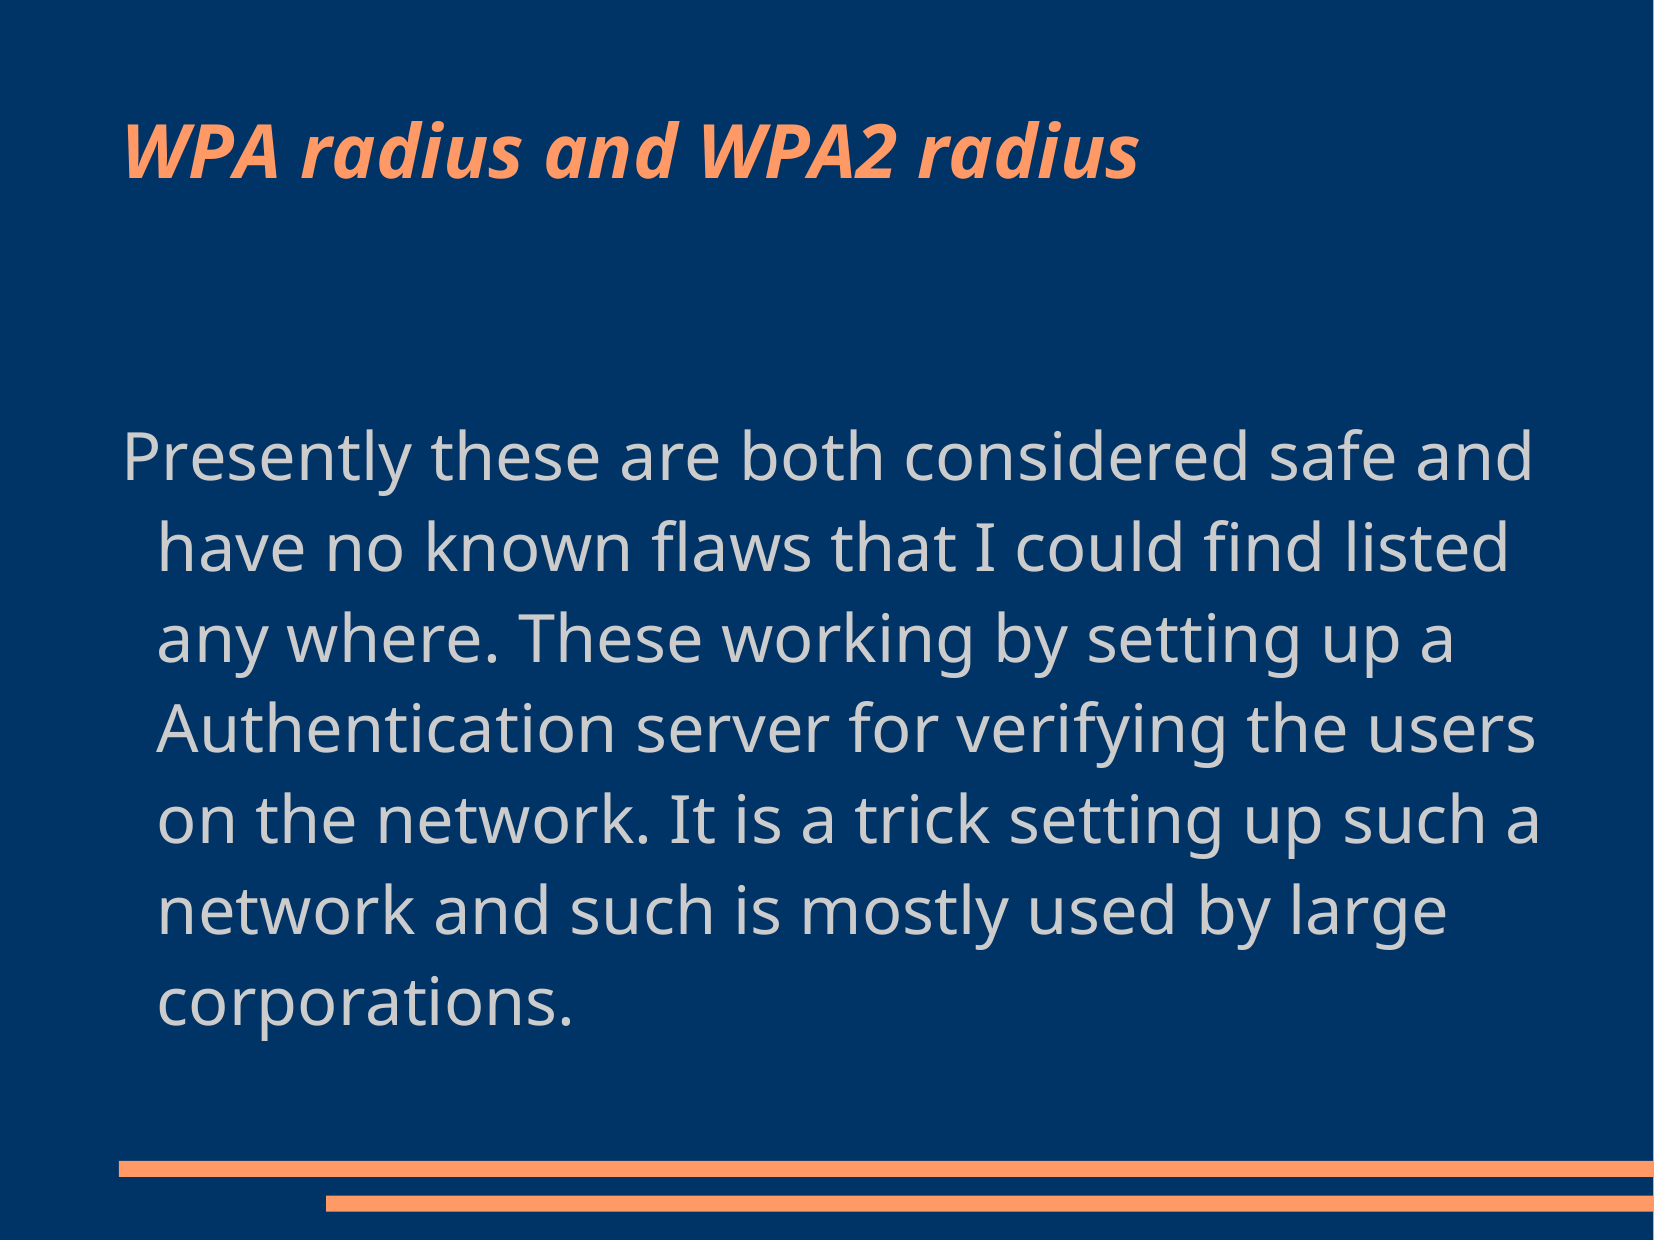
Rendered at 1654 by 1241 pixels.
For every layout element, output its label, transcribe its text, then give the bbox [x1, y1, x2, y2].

subtitle Presently these are both considered safe and have no known flaws that I could find listed any where. These working by setting up a Authentication server for verifying the users on the network. It is a trick setting up such a network and such is mostly used by large corporations. [121, 322, 1561, 1133]
title WPA radius and WPA2 radius [121, 46, 1534, 254]
